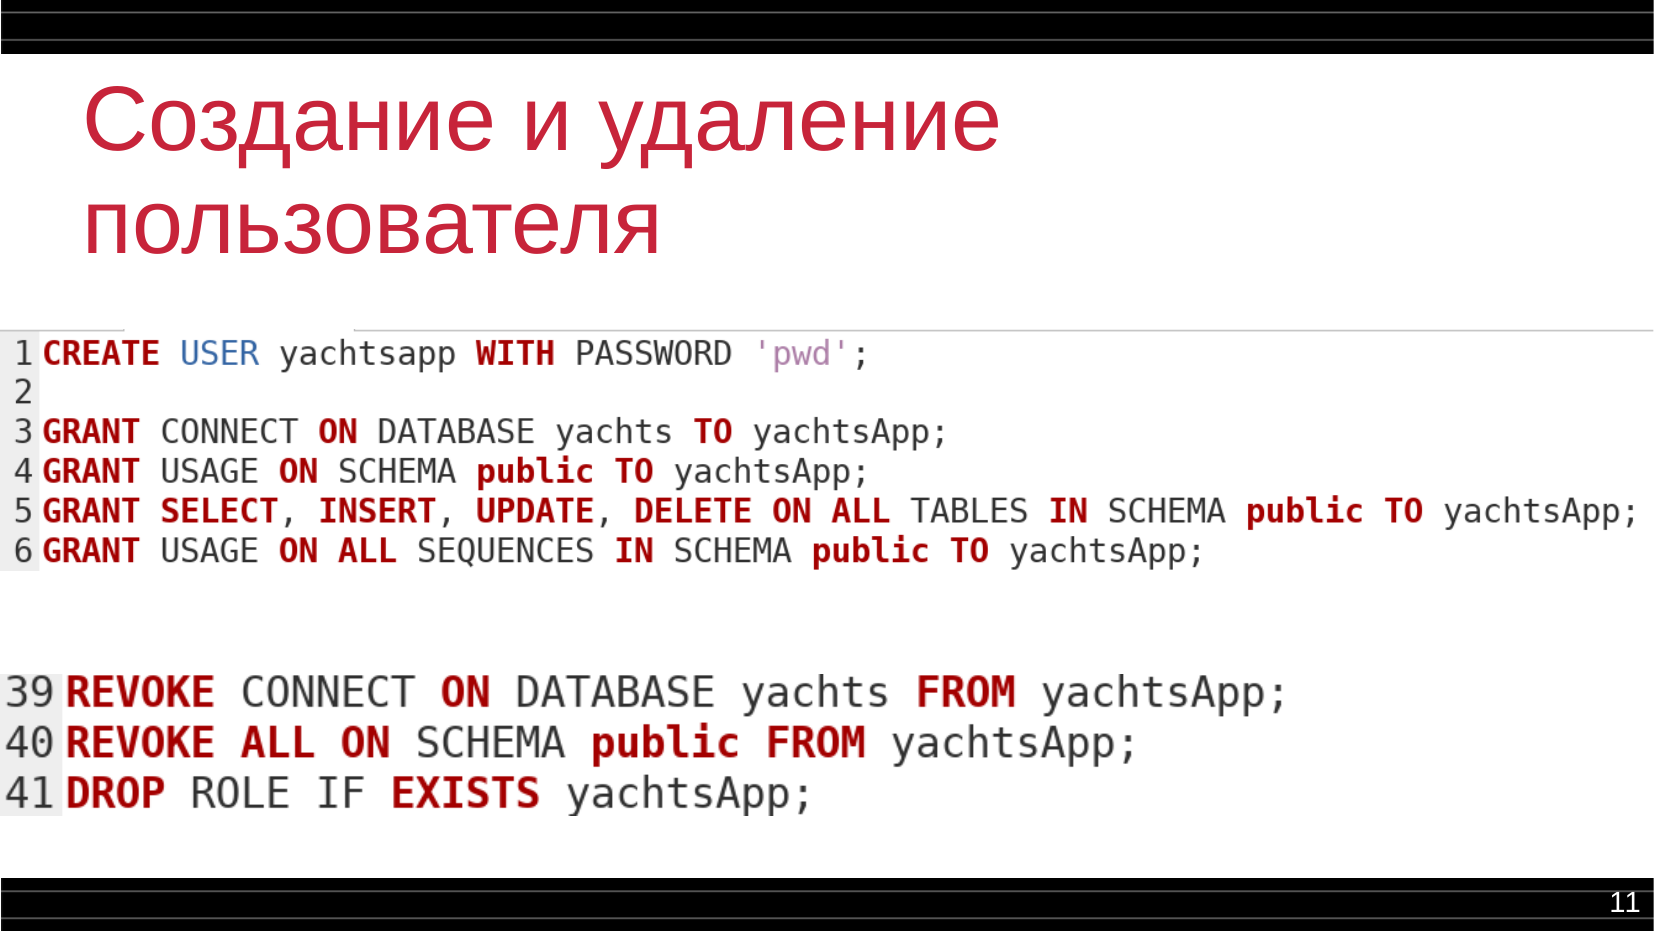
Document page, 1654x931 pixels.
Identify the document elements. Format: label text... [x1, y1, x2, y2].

picture [1, 878, 1654, 931]
picture [0, 674, 1297, 816]
picture [0, 329, 1654, 571]
picture [1, 0, 1654, 54]
title Создание и удаление пользователя [82, 67, 1571, 273]
